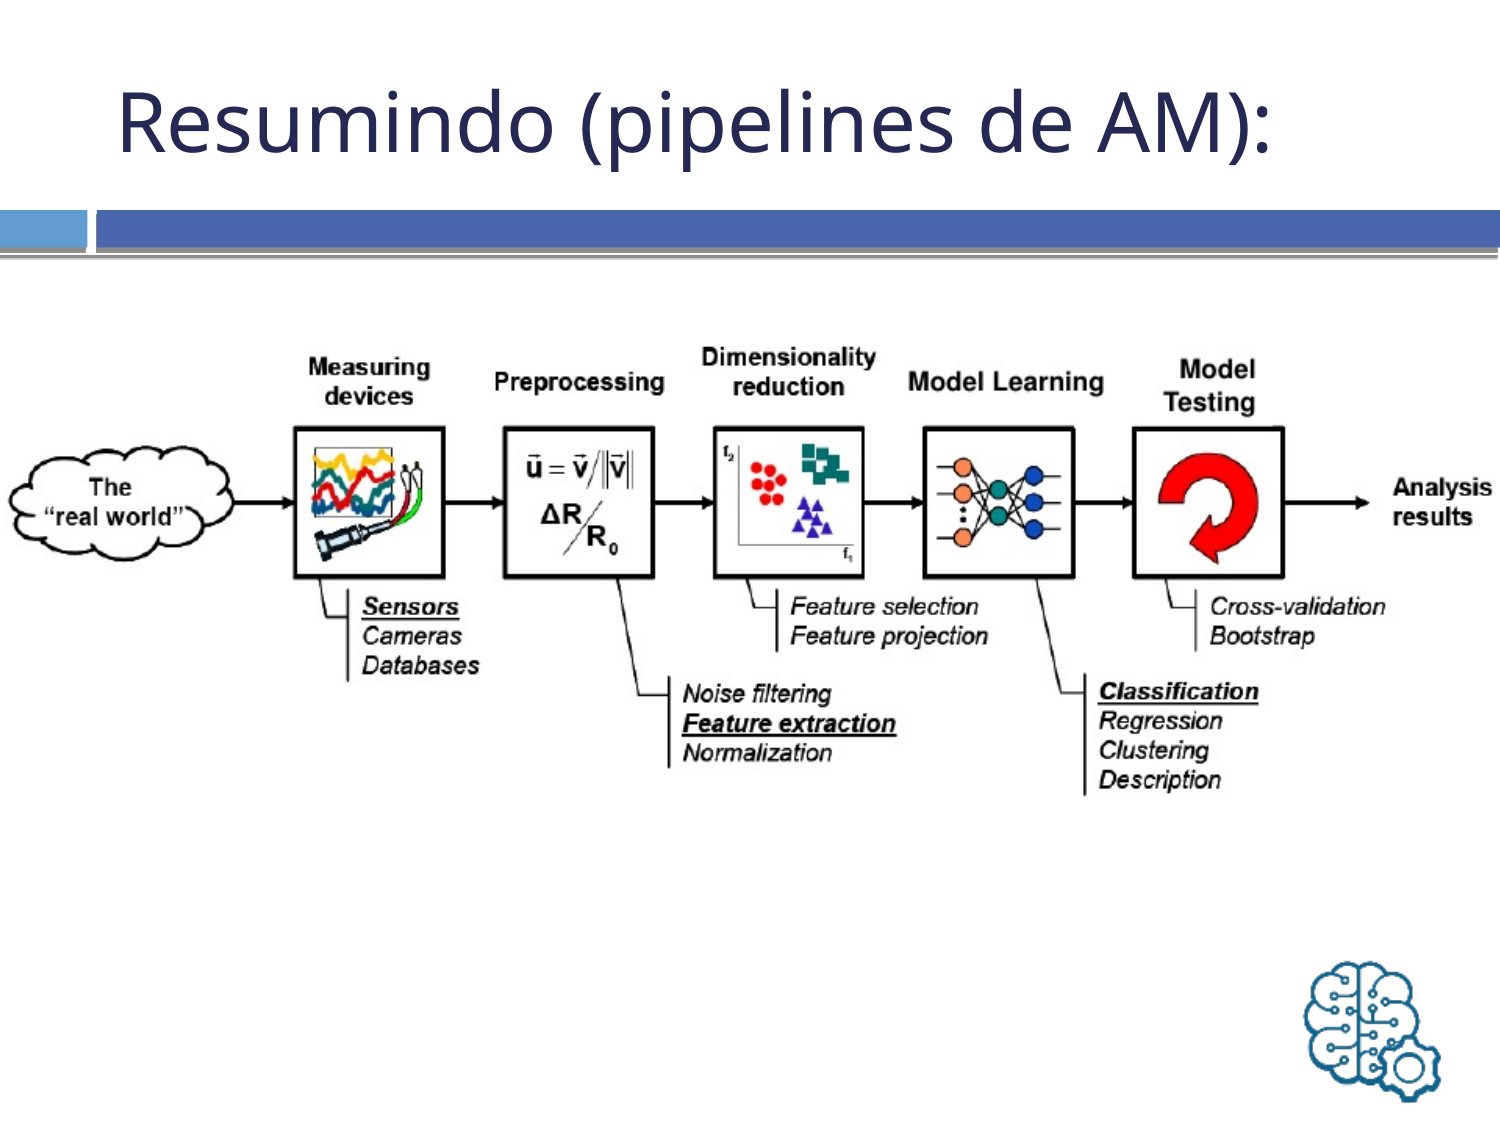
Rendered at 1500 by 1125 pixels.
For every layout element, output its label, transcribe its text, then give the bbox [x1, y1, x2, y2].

title Resumindo (pipelines de AM): [100, 37, 1438, 200]
picture [1297, 955, 1449, 1106]
picture [2, 322, 1498, 803]
